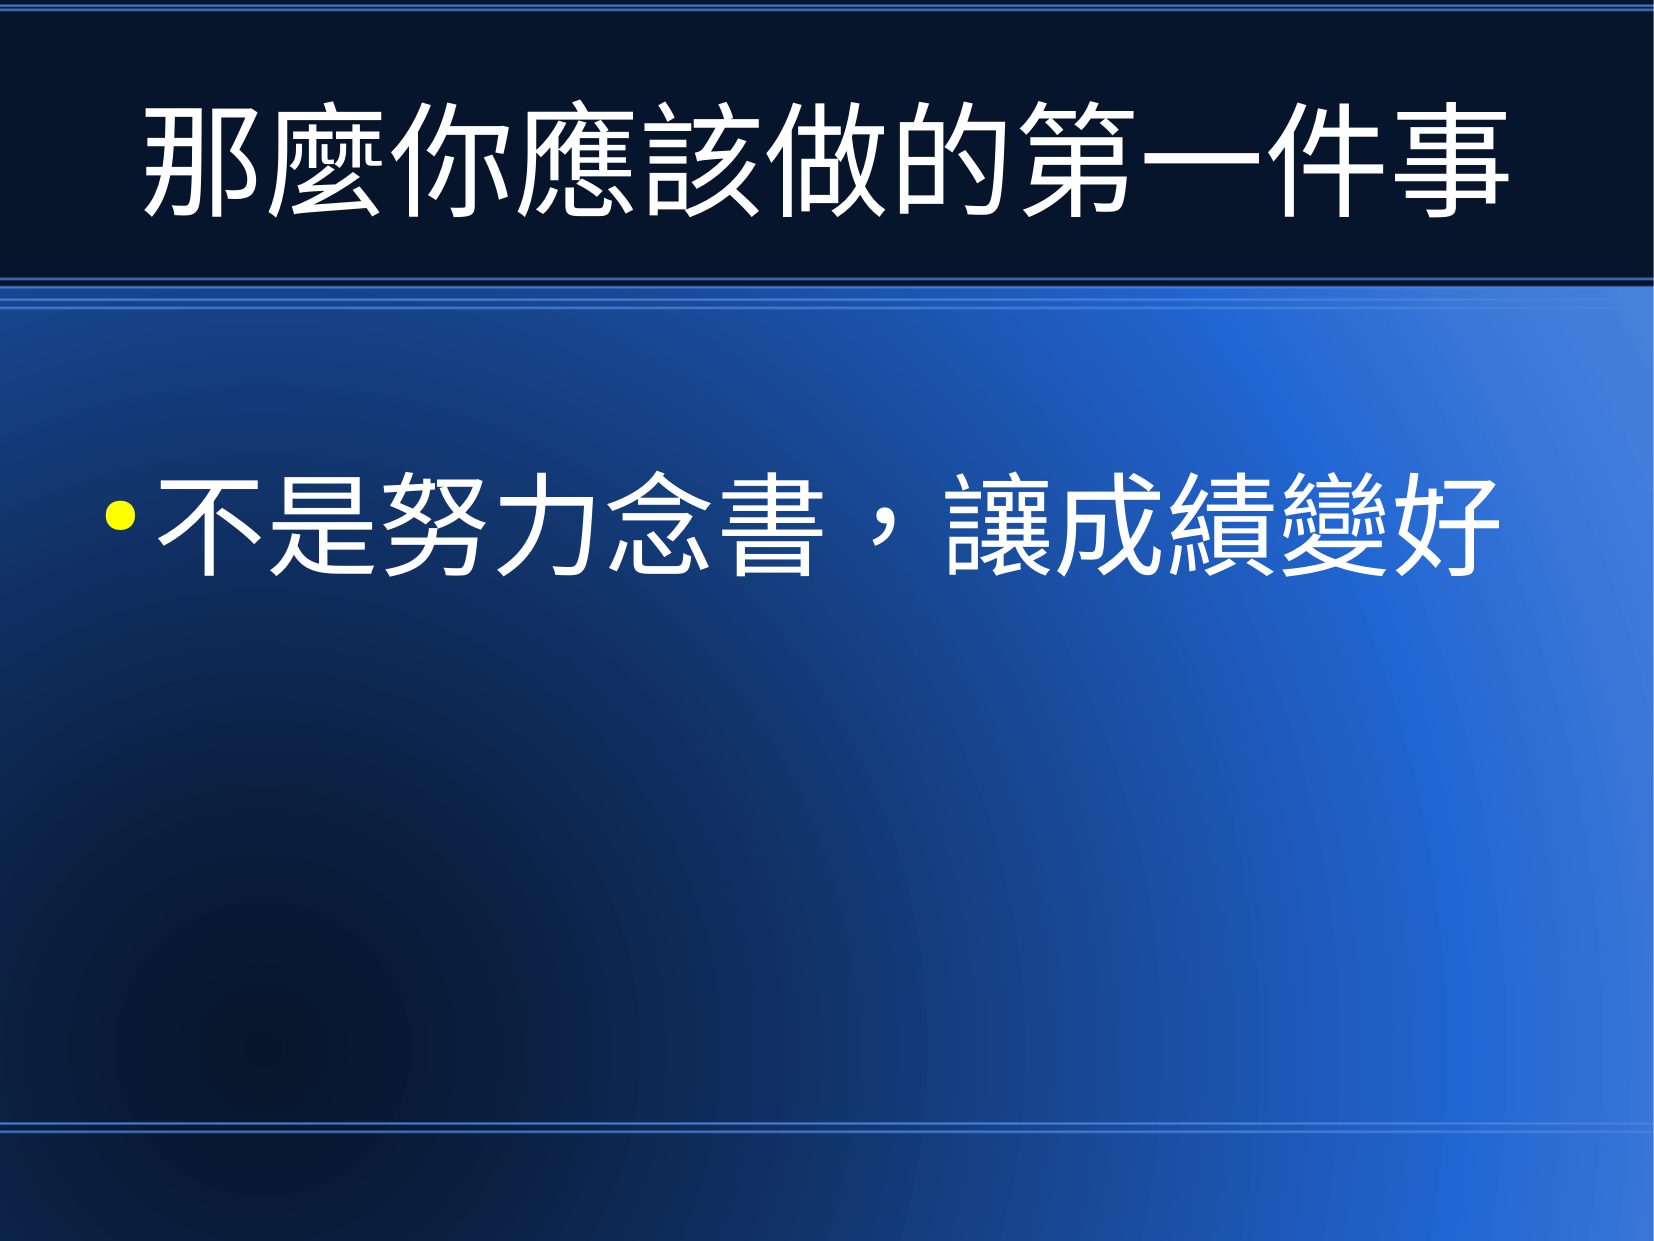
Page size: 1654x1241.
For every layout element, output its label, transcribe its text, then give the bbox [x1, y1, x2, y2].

picture [0, 0, 1654, 1241]
title 那麼你應該做的第一件事 [82, 49, 1571, 257]
list 不是努力念書，讓成績變好 [82, 355, 1571, 1241]
